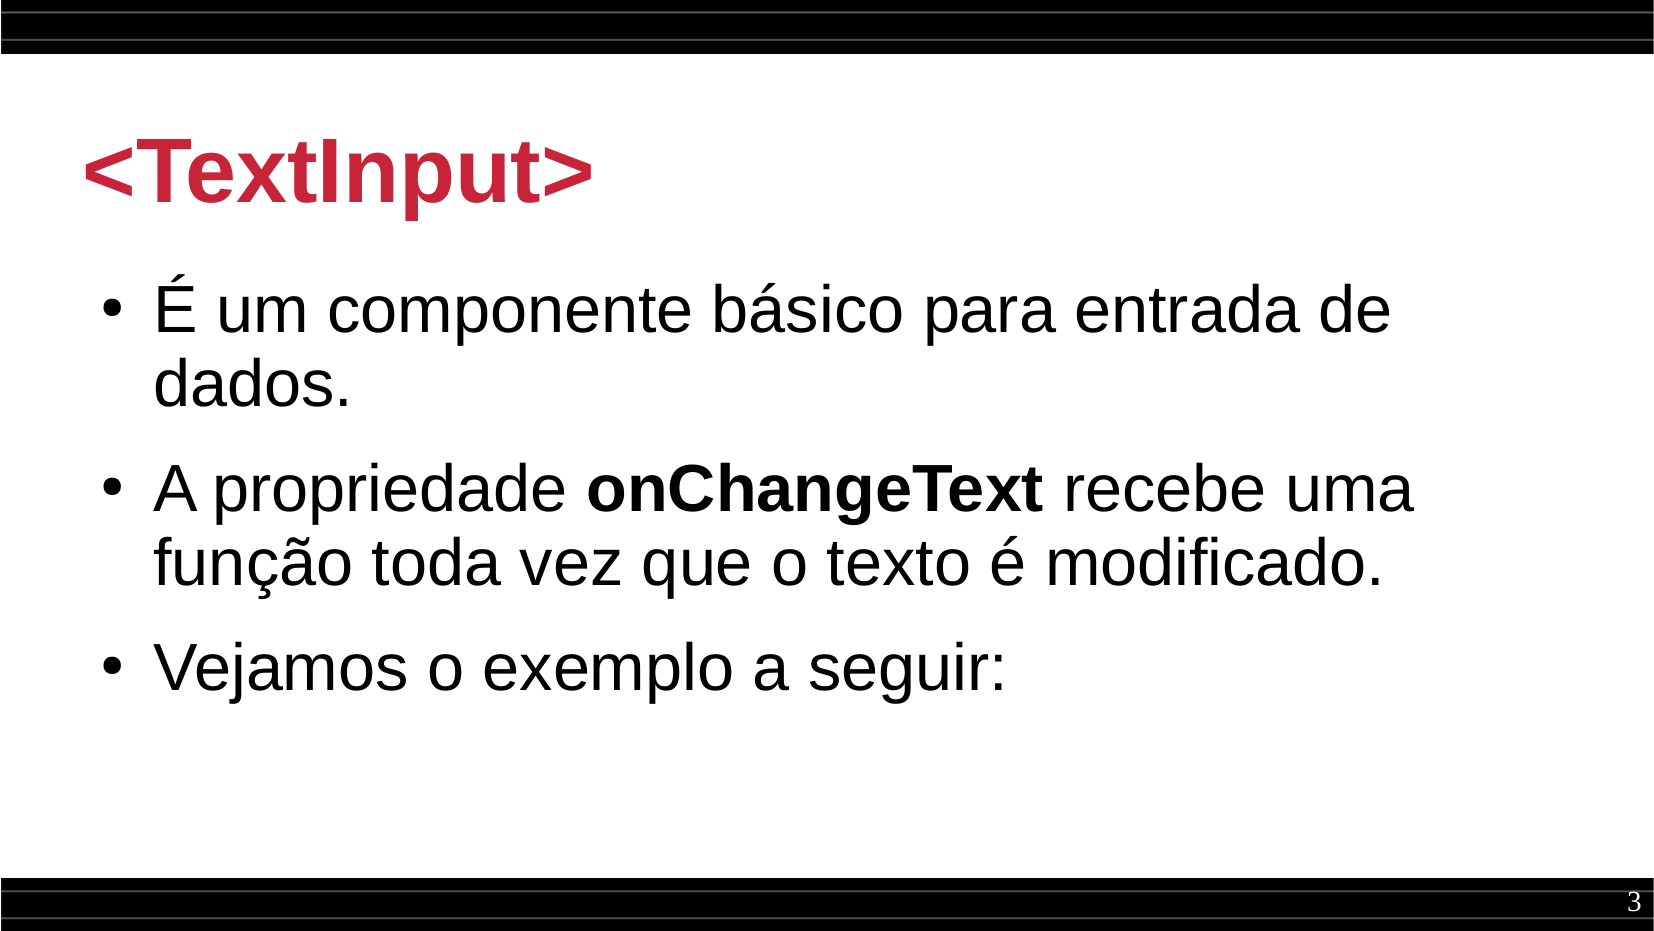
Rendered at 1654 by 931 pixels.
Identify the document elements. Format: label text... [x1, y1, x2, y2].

picture [1, 0, 1654, 54]
list É um componente básico para entrada de dados. A propriedade onChangeText recebe uma função toda vez que o texto é modificado. Vejamos o exemplo a seguir: [82, 271, 1571, 758]
title <TextInput> [82, 92, 1571, 249]
picture [1, 878, 1654, 931]
